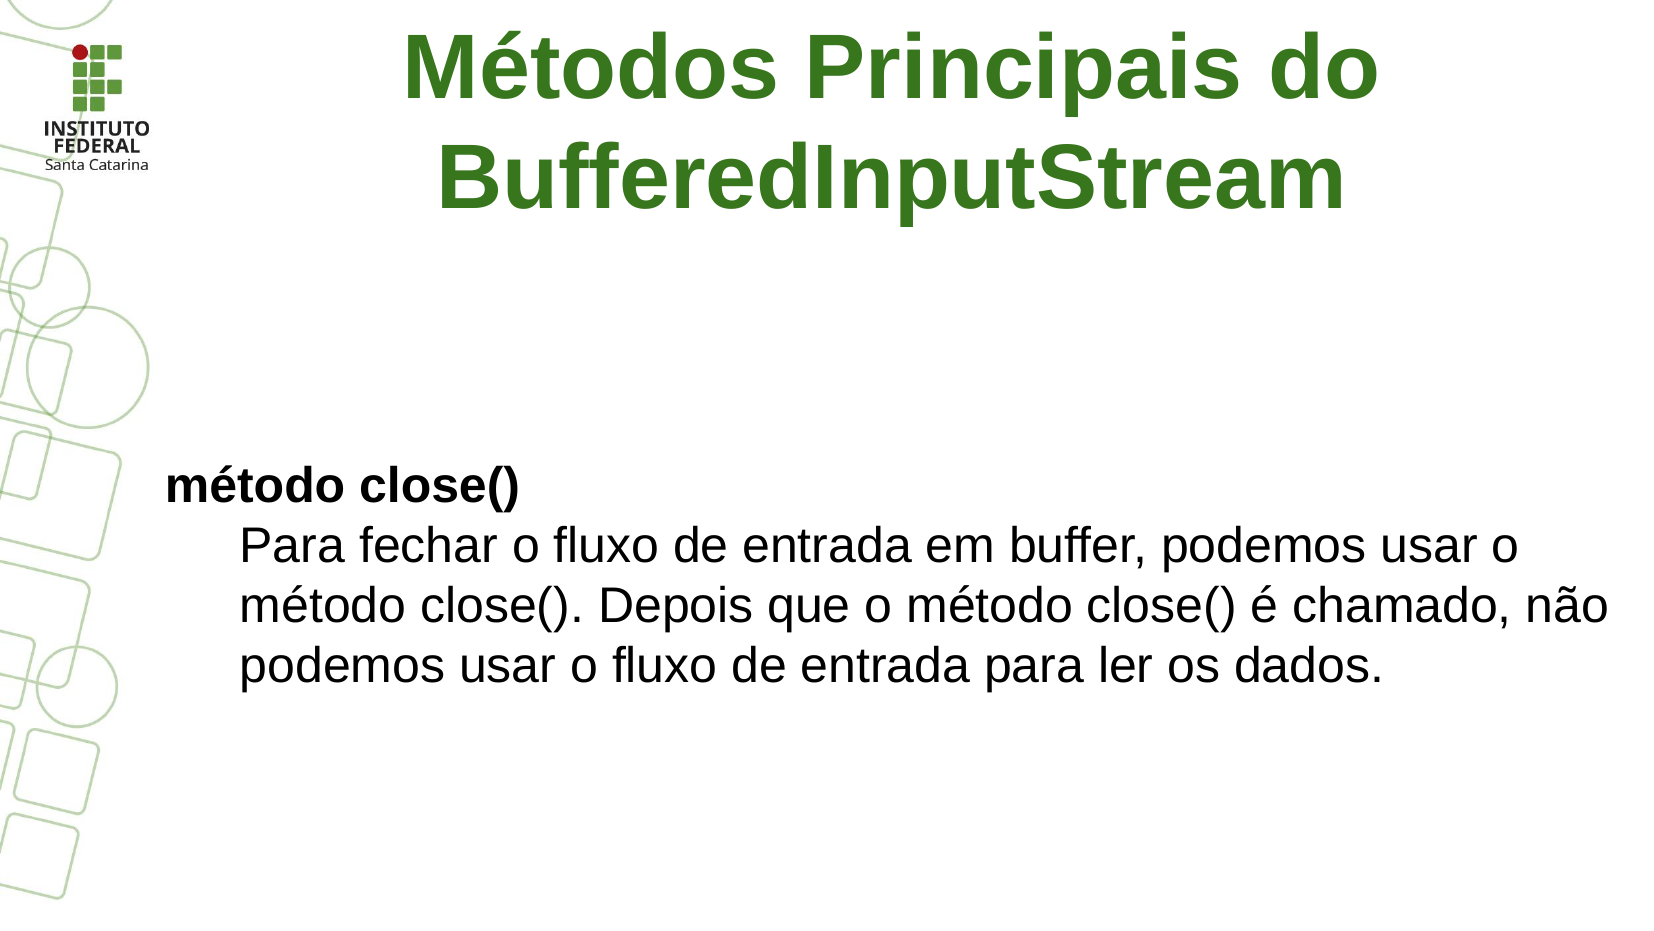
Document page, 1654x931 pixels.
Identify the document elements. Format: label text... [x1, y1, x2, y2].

subtitle método close() Para fechar o fluxo de entrada em buffer, podemos usar o método close(). Depois que o método close() é chamado, não podemos usar o fluxo de entrada para ler os dados. [164, 245, 1642, 900]
title Métodos Principais do BufferedInputStream [181, 29, 1603, 205]
picture [0, 0, 1317, 931]
